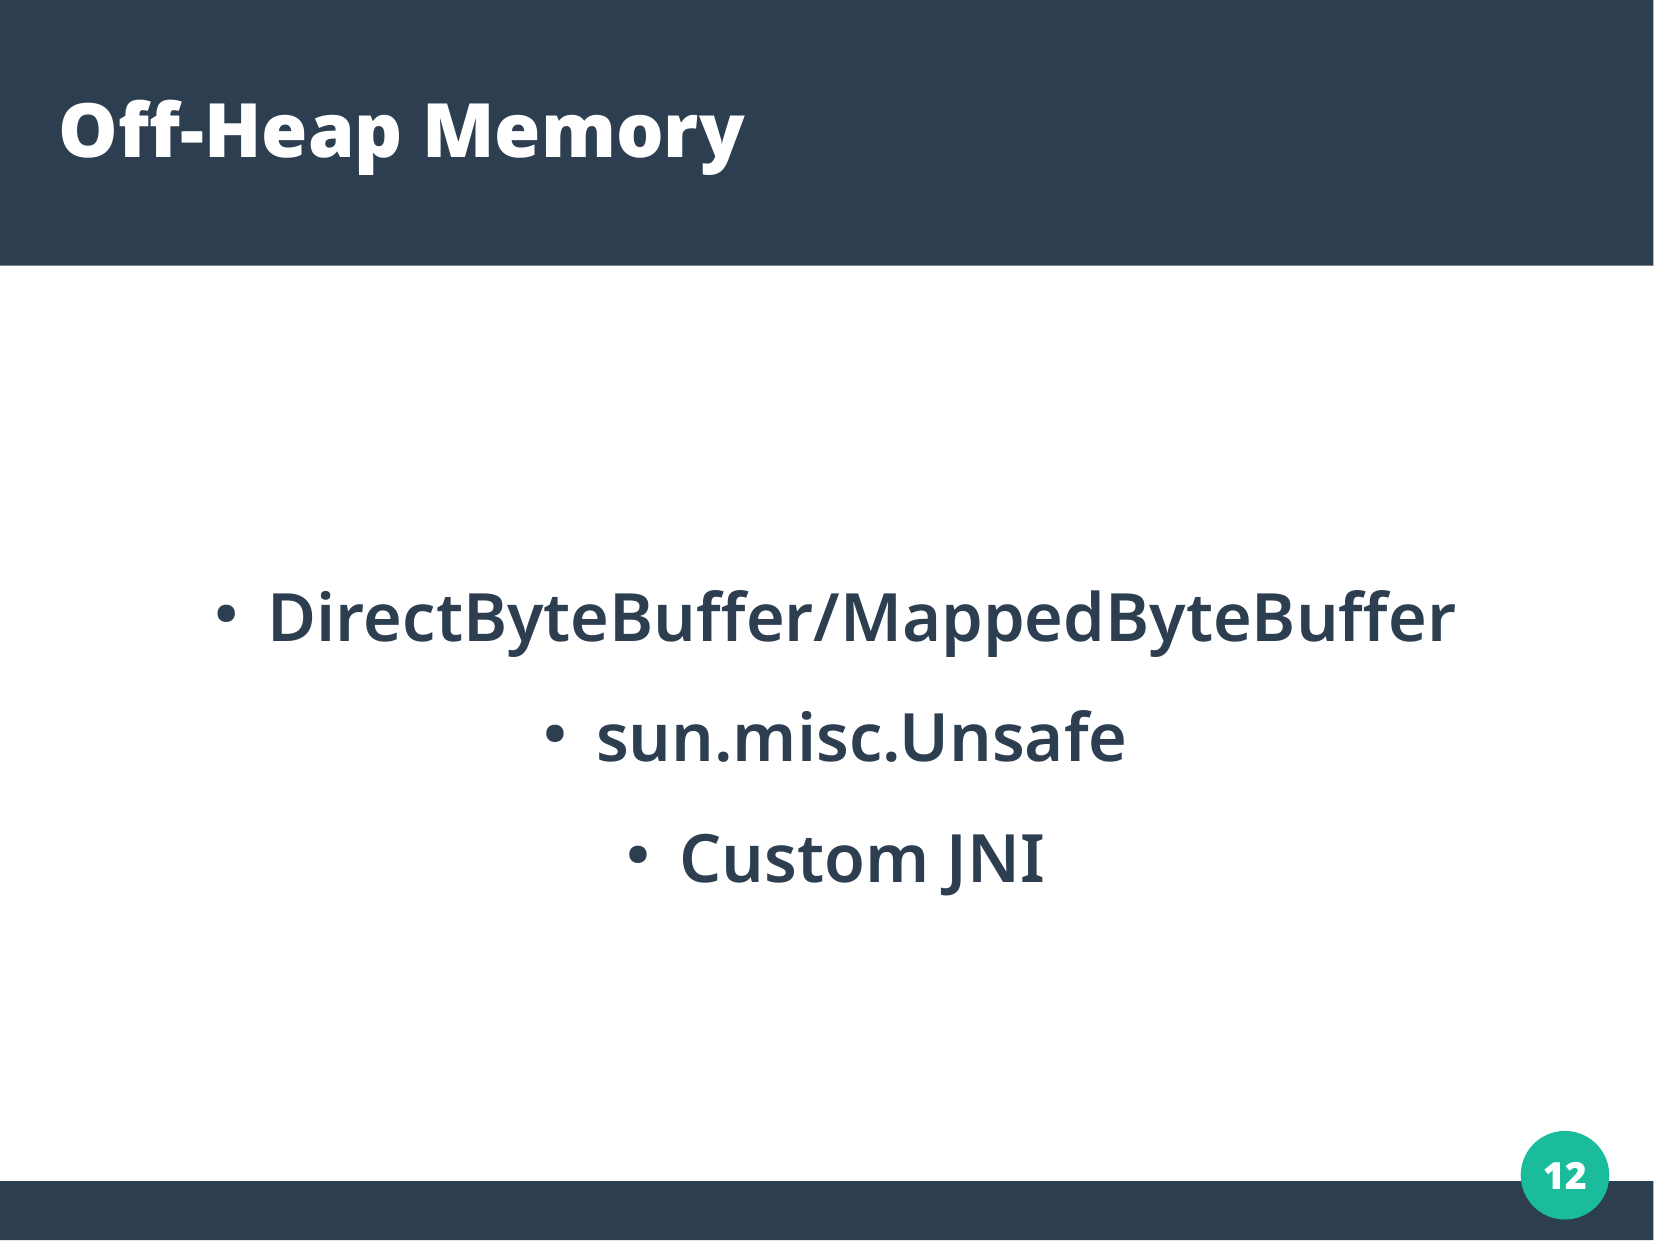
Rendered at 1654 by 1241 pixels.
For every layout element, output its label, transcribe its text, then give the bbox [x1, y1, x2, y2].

title Off-Heap Memory [59, 49, 1595, 207]
list DirectByteBuffer/MappedByteBuffer sun.misc.Unsafe Custom JNI [59, 450, 1595, 1152]
